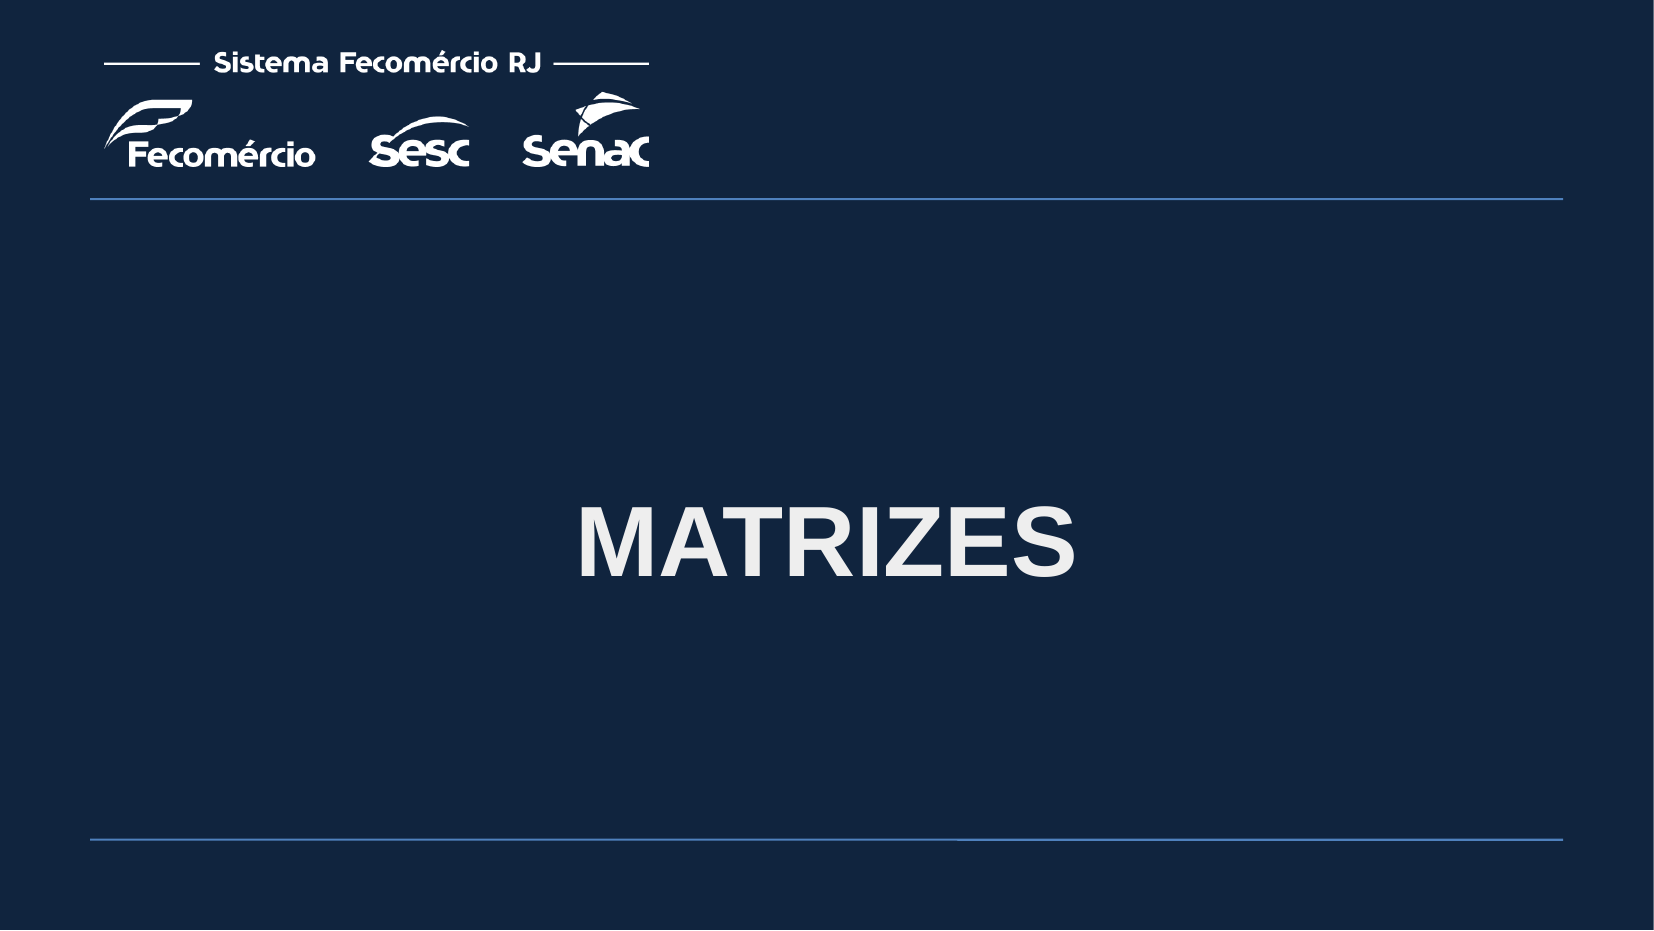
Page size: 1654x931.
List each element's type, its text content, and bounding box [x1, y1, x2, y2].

text_box MATRIZES [94, 206, 1559, 836]
picture [104, 50, 649, 167]
